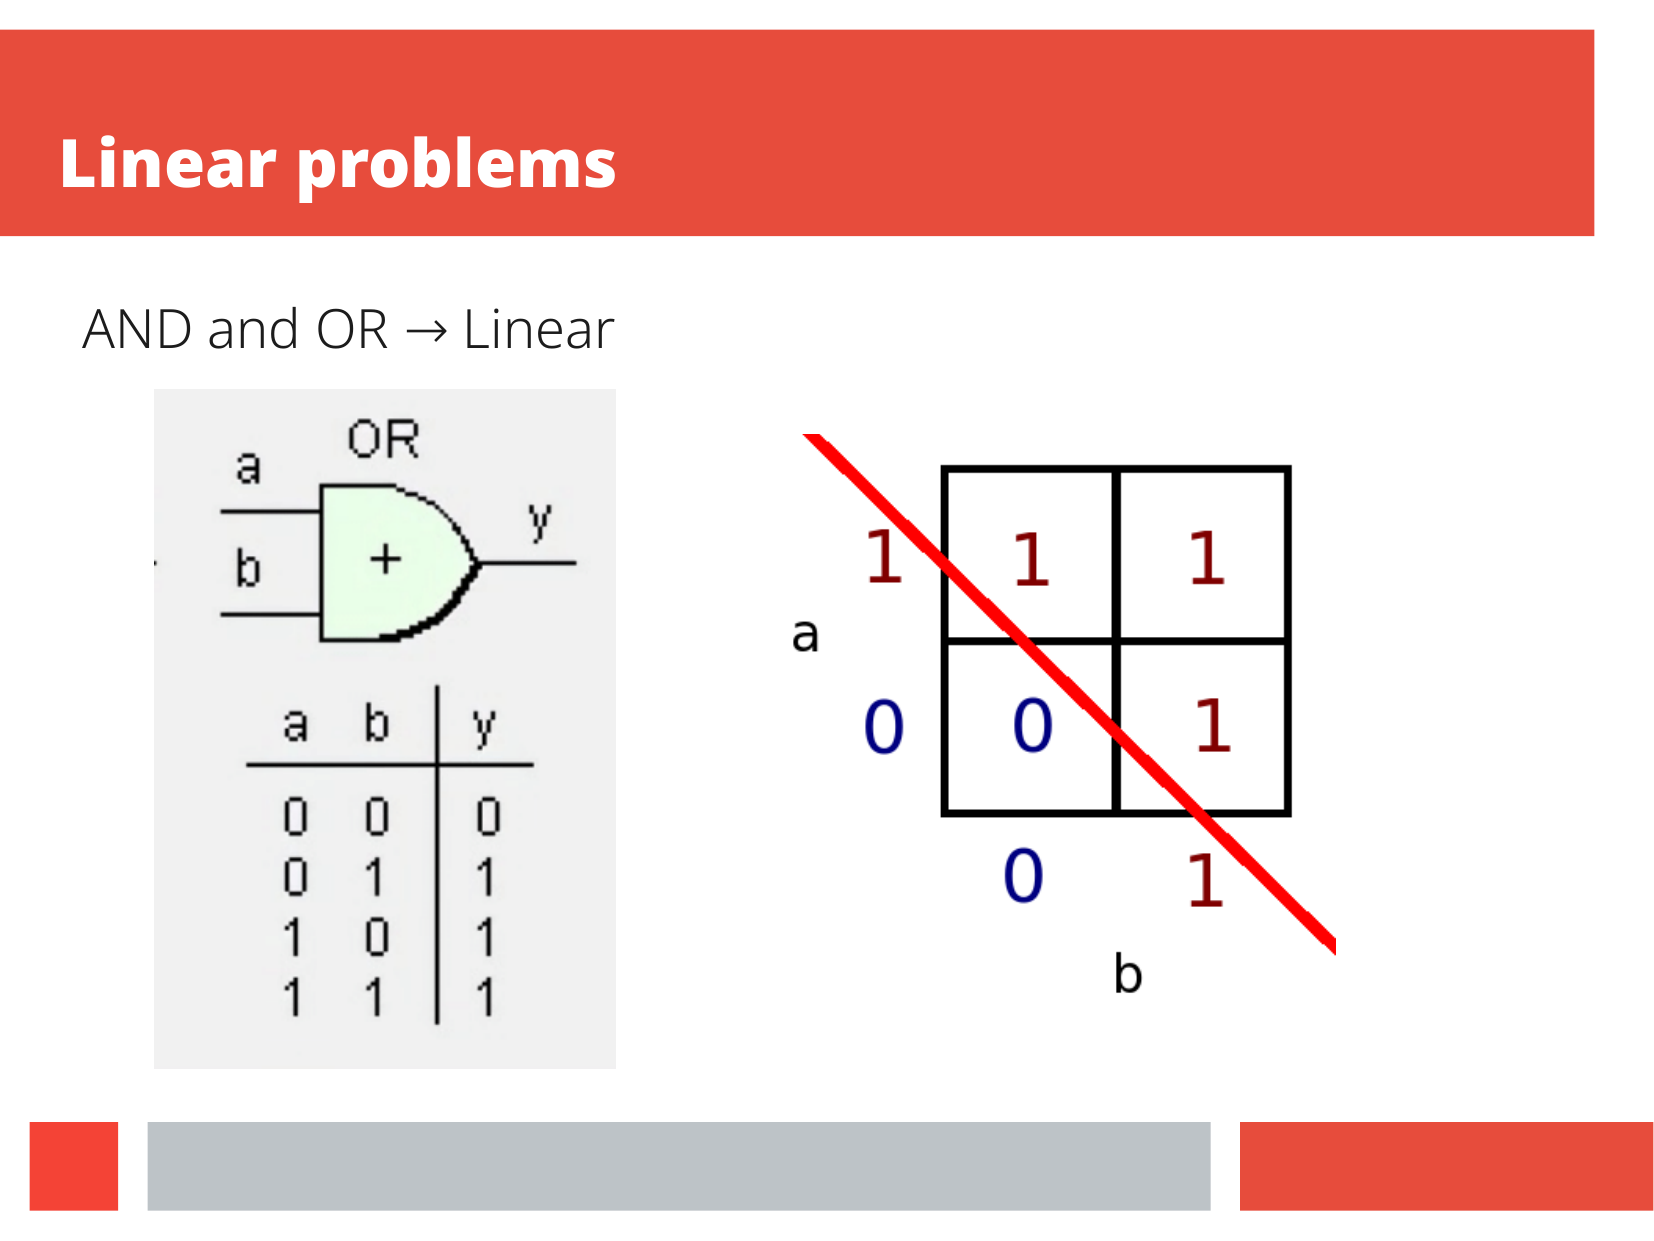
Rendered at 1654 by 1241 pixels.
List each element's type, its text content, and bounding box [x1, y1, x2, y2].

subtitle AND and OR → Linear [82, 290, 1571, 1010]
title Linear problems [59, 59, 1595, 207]
picture [767, 434, 1336, 1004]
picture [154, 389, 616, 1069]
